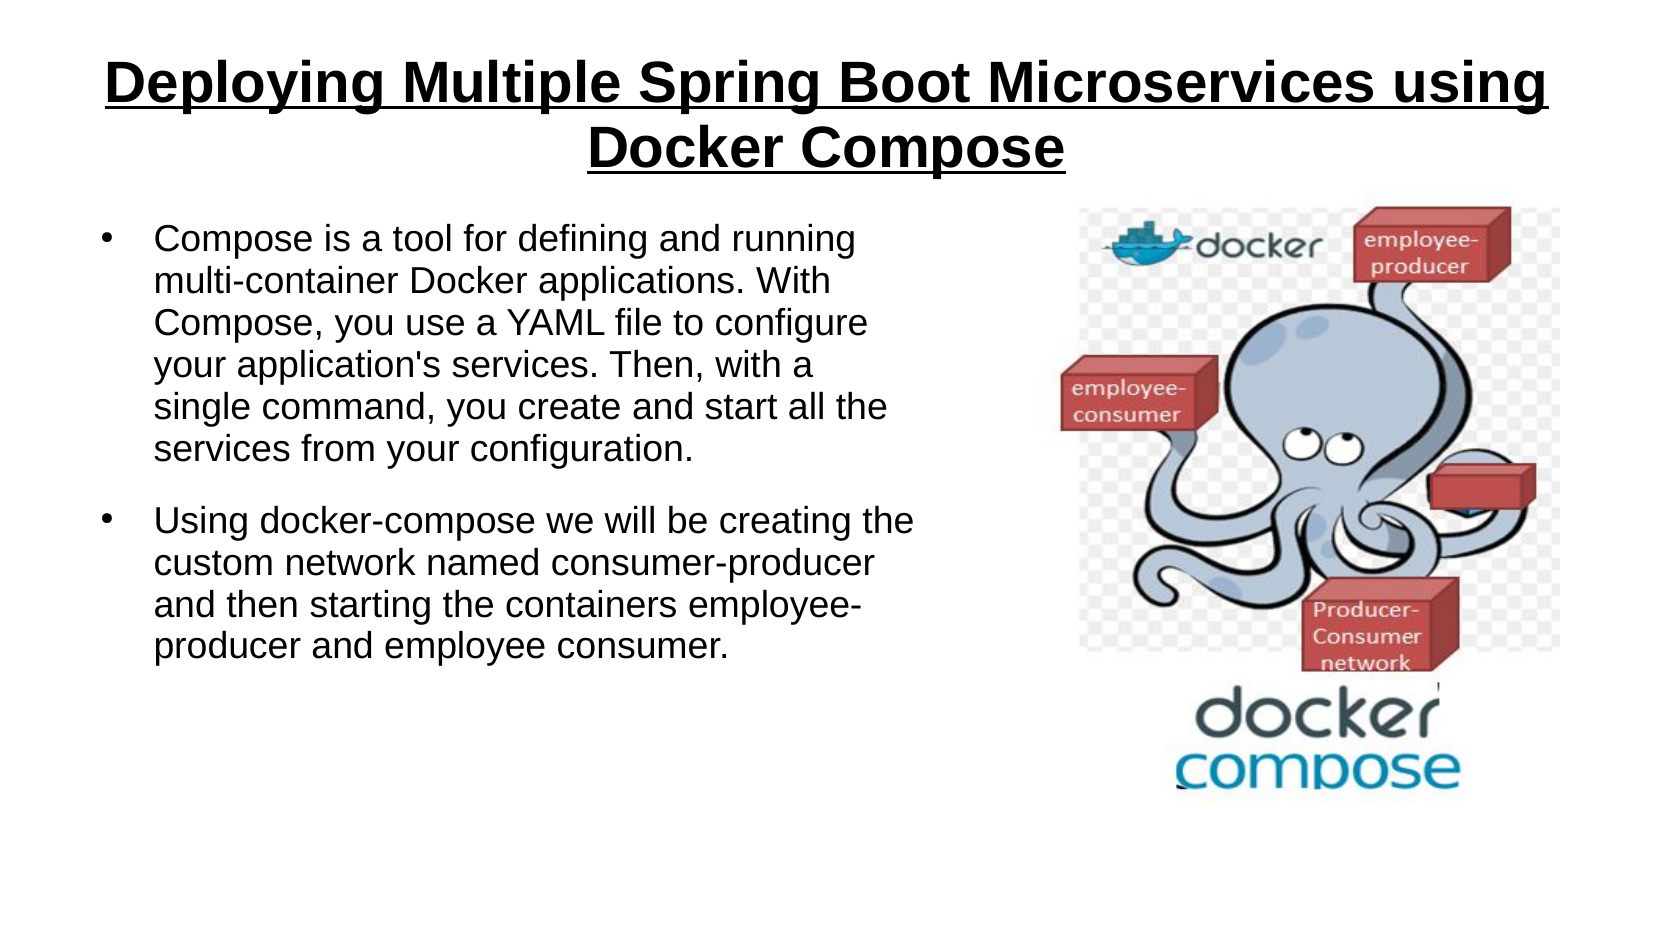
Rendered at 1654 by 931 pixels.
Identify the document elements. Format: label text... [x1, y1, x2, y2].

list Compose is a tool for defining and running multi-container Docker applications. With Compose, you use a YAML file to configure your application's services. Then, with a single command, you create and start all the services from your configuration. Using docker-compose we will be creating the custom network named consumer-producer and then starting the containers employee-producer and employee consumer. [82, 217, 922, 758]
title Deploying Multiple Spring Boot Microservices using Docker Compose [82, 36, 1571, 193]
picture [1039, 188, 1560, 804]
